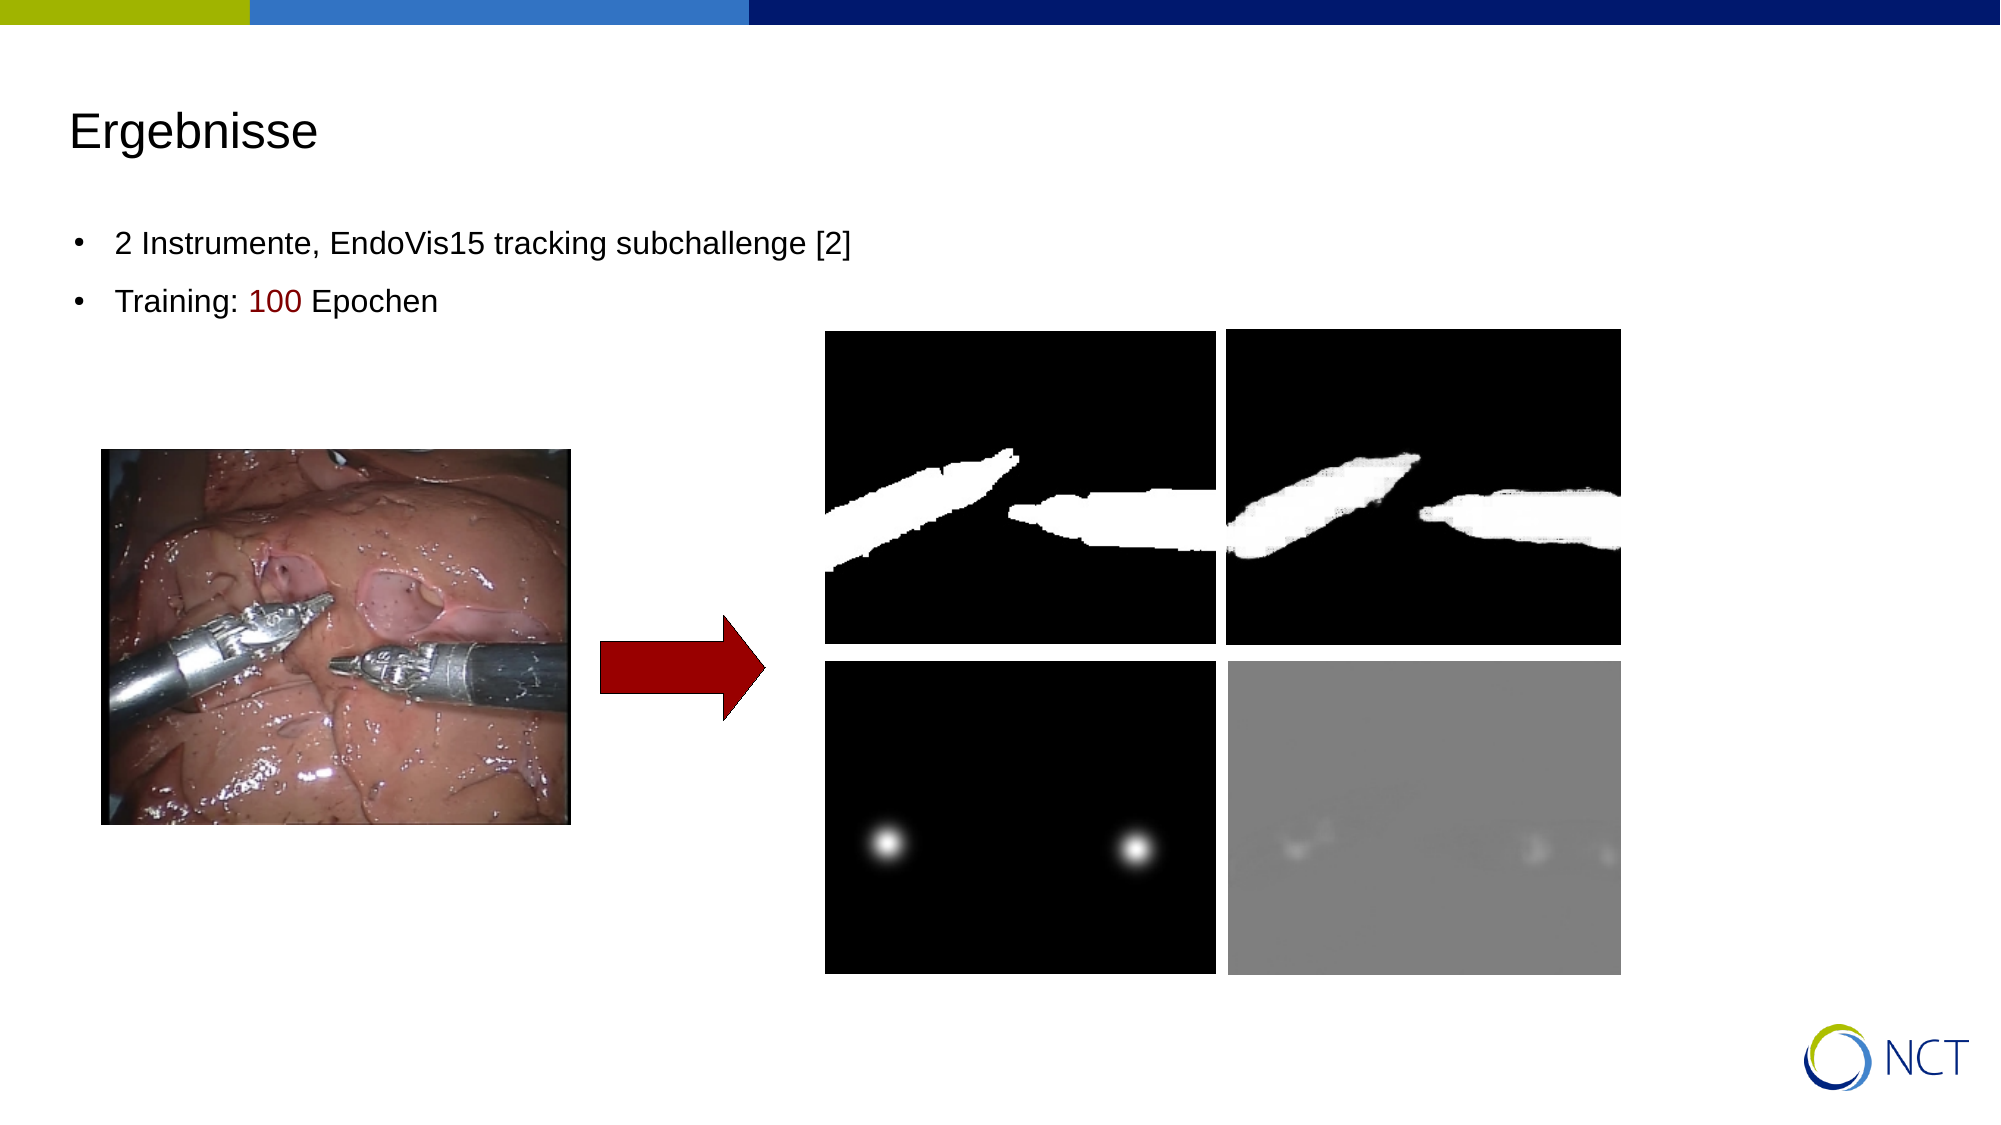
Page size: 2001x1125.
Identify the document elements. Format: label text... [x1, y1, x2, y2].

picture [1228, 661, 1621, 975]
picture [1226, 329, 1621, 646]
picture [825, 661, 1216, 974]
text_box [600, 615, 766, 721]
picture [1804, 1024, 1969, 1091]
title Ergebnisse [68, 37, 1861, 225]
list 2 Instrumente, EndoVis15 tracking subchallenge [2] Training: 100 Epochen [60, 224, 1852, 321]
picture [825, 331, 1216, 644]
picture [101, 449, 571, 826]
